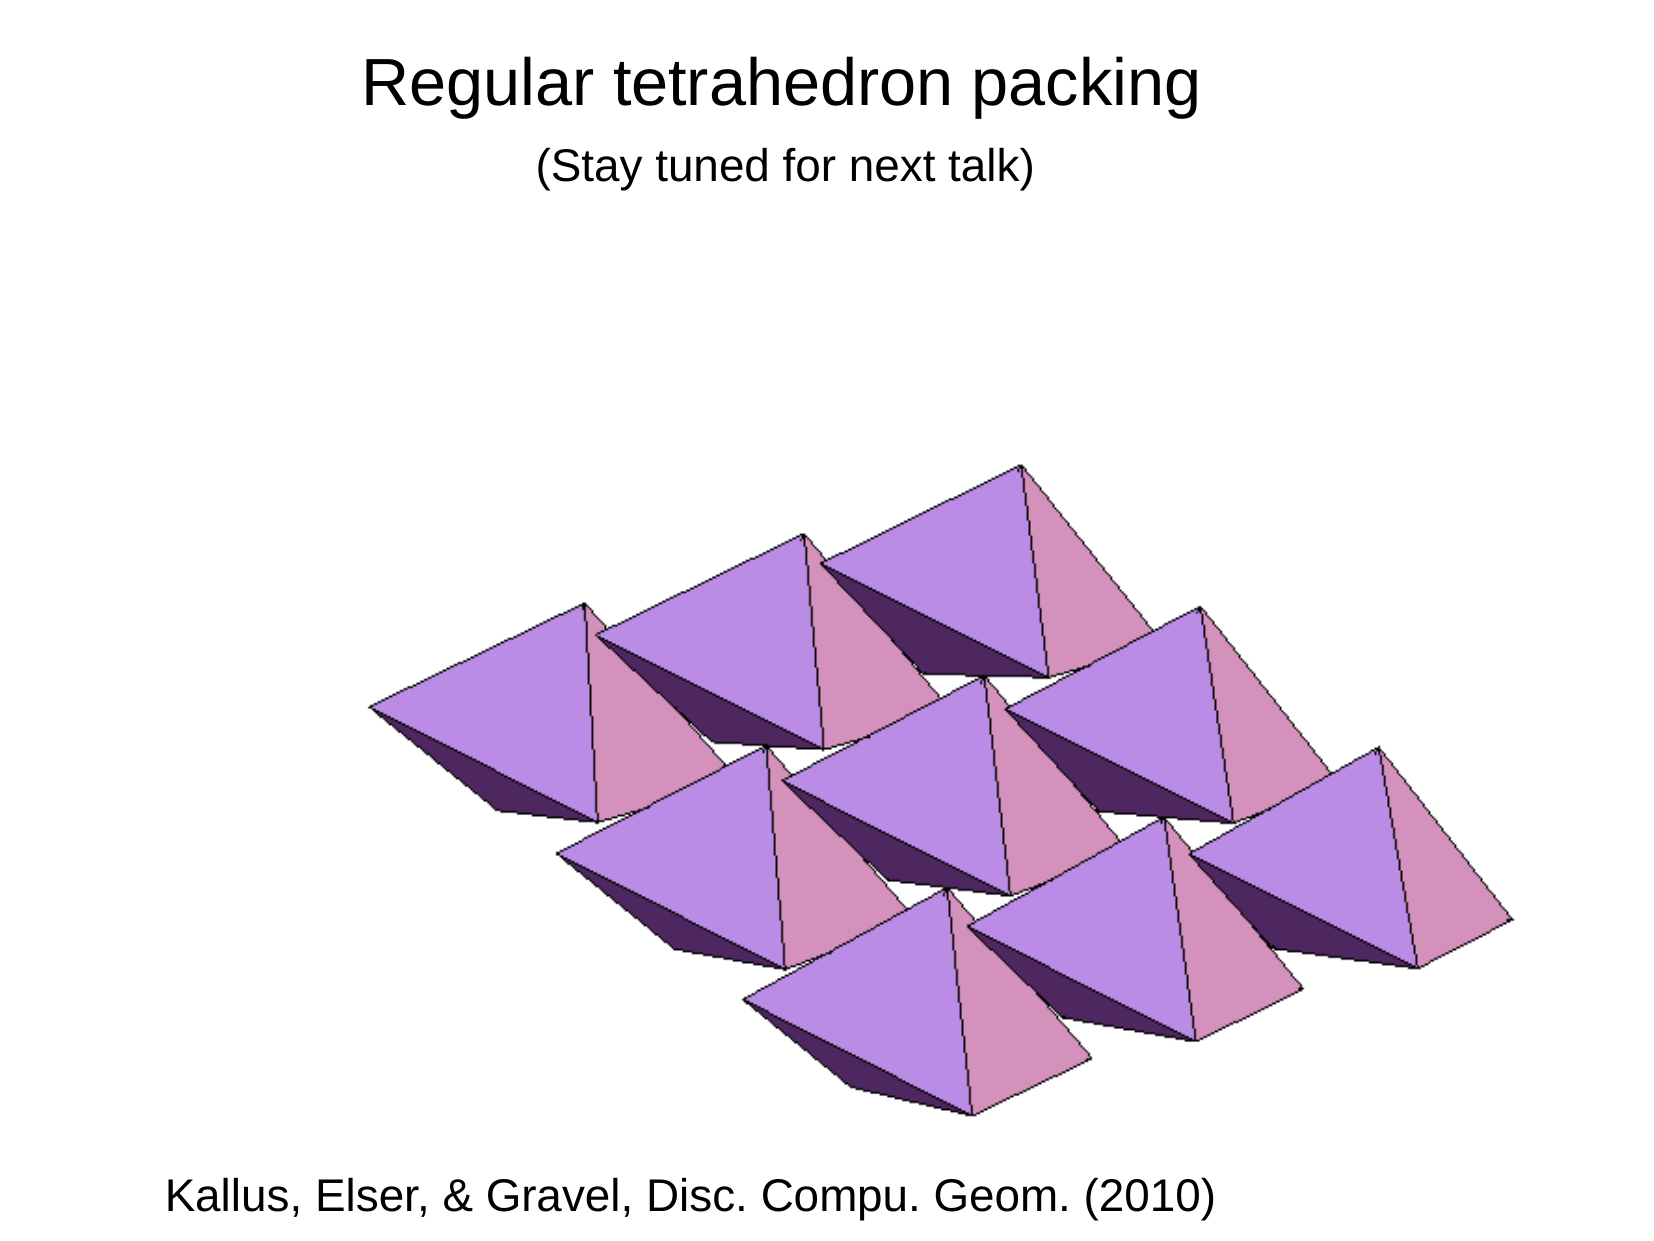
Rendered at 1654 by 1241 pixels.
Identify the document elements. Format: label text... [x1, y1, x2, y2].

picture [112, 300, 1600, 1241]
text_box Regular tetrahedron packing [346, 37, 1419, 128]
text_box (Stay tuned for next talk) [520, 132, 1051, 199]
text_box Kallus, Elser, & Gravel, Disc. Compu. Geom. (2010) [150, 1162, 1245, 1229]
